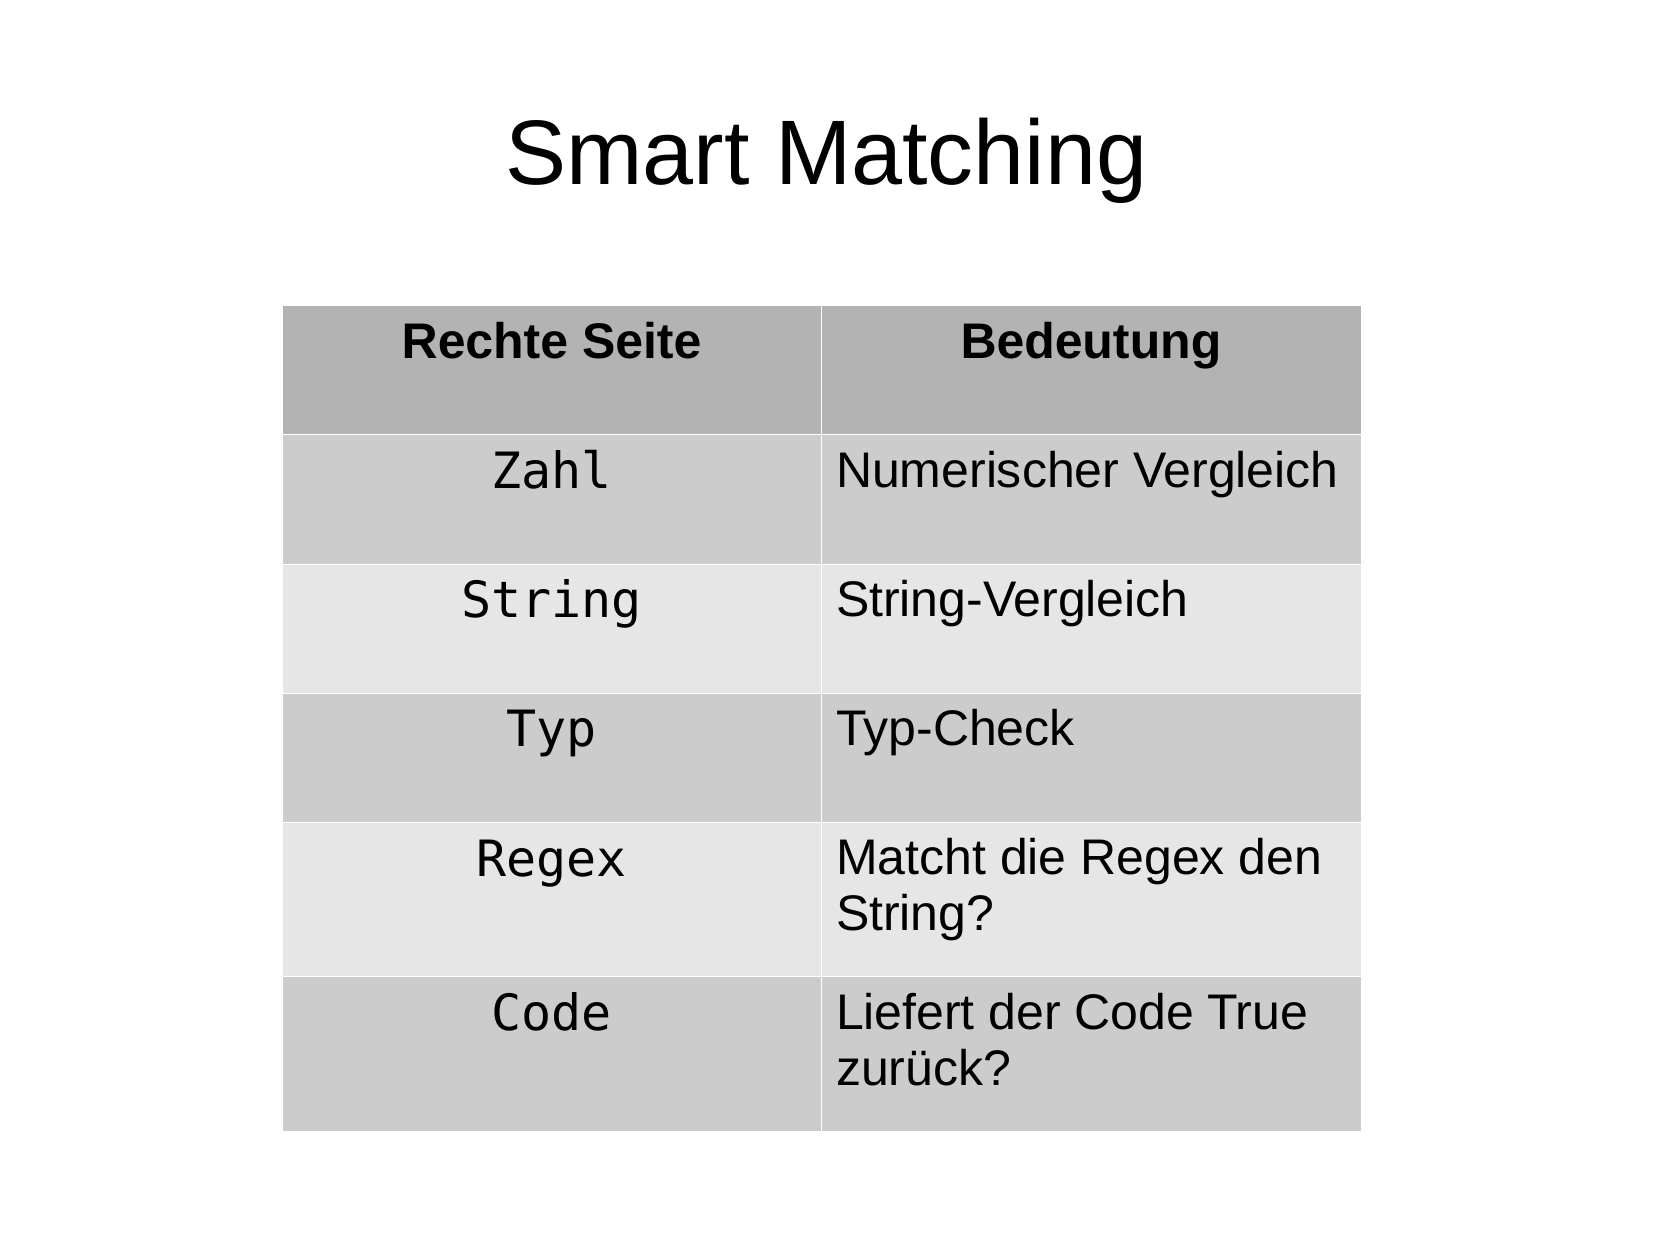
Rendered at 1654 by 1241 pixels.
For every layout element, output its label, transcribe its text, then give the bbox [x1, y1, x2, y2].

table_cell String [283, 565, 821, 693]
table_header Rechte Seite [283, 306, 821, 434]
table_cell Typ-Check [822, 694, 1361, 822]
title Smart Matching [82, 49, 1571, 257]
table_cell Liefert der Code True zurück? [822, 977, 1361, 1131]
table_cell Matcht die Regex den String? [822, 823, 1361, 976]
table_cell Numerischer Vergleich [822, 435, 1361, 564]
table_header Bedeutung [822, 306, 1361, 434]
table_cell Zahl [283, 435, 821, 564]
table_cell Regex [283, 823, 821, 976]
table_cell Code [283, 977, 821, 1131]
table_cell Typ [283, 694, 821, 822]
table_cell String-Vergleich [822, 565, 1361, 693]
